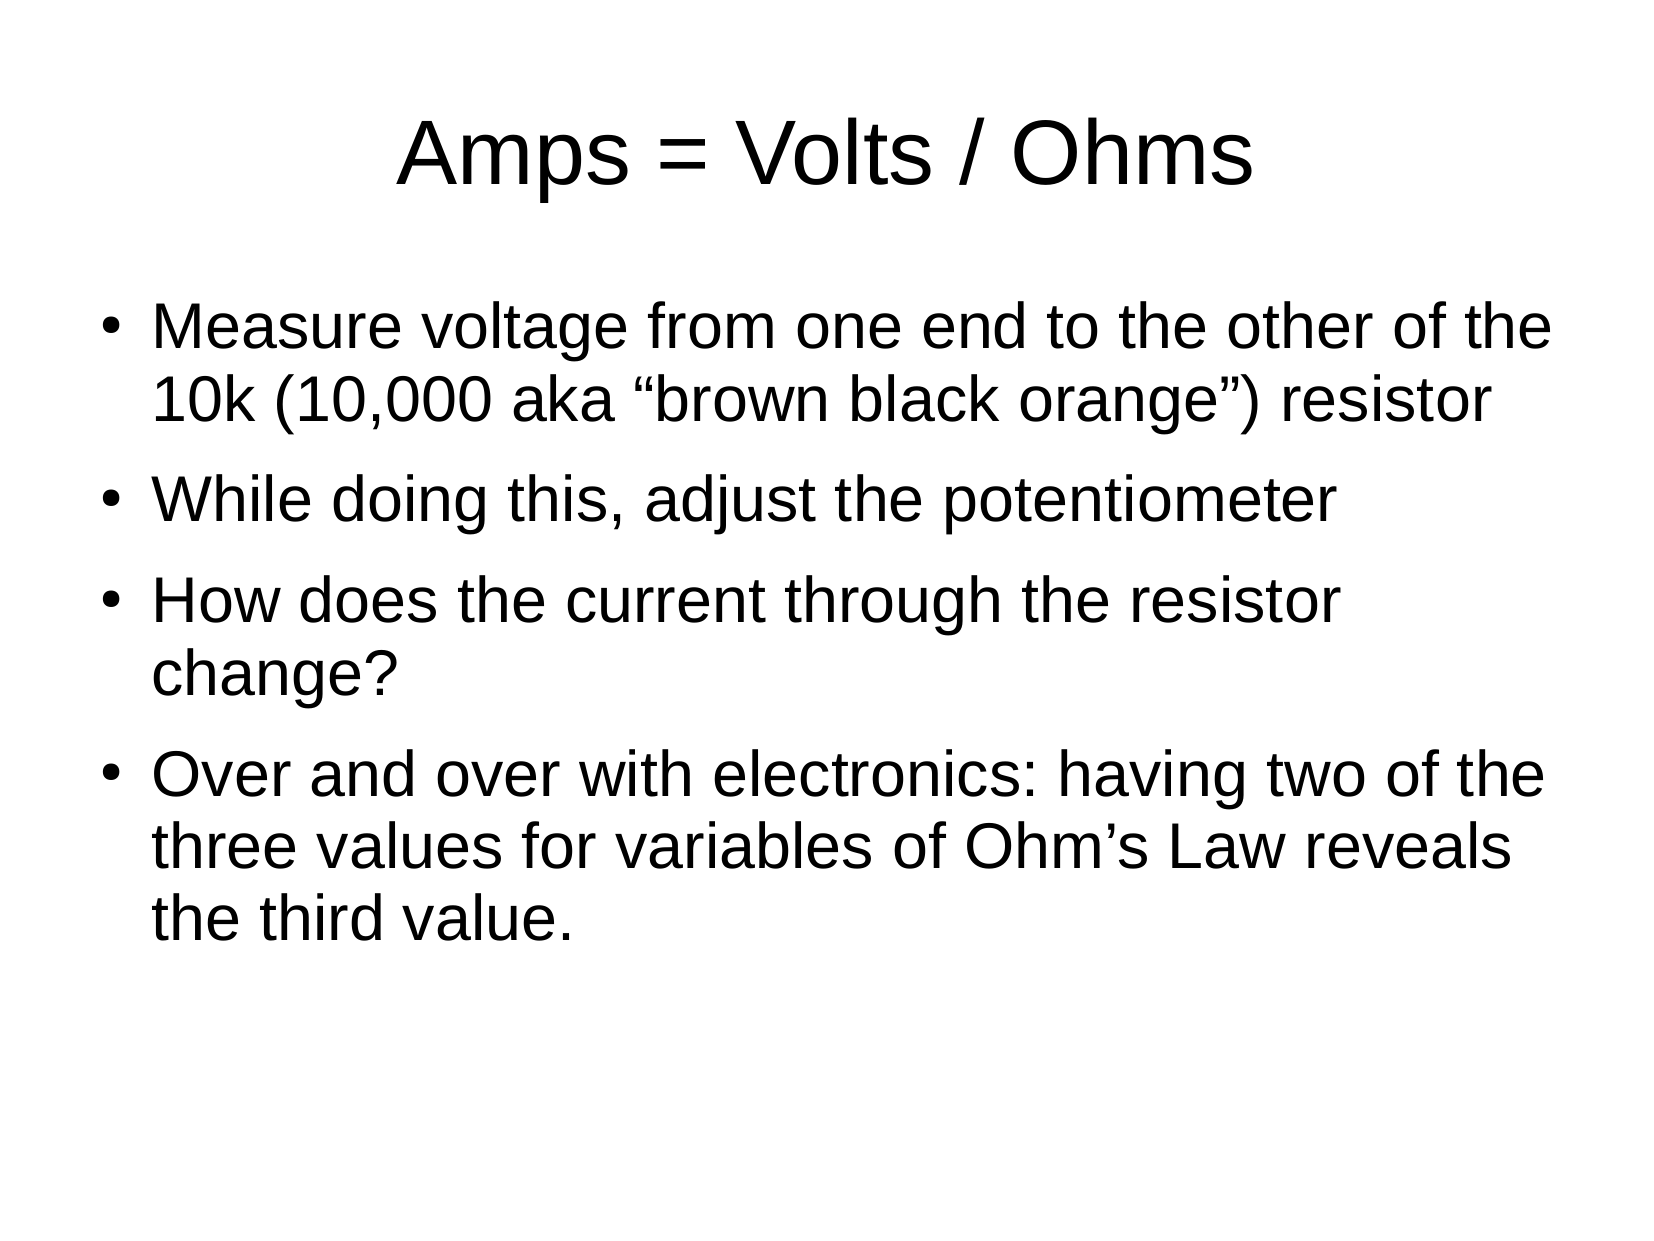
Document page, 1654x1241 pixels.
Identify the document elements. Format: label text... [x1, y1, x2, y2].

title Amps = Volts / Ohms [82, 49, 1571, 257]
list Measure voltage from one end to the other of the 10k (10,000 aka “brown black orange”) resistor While doing this, adjust the potentiometer How does the current through the resistor change? Over and over with electronics: having two of the three values for variables of Ohm’s Law reveals the third value. [82, 290, 1571, 1010]
